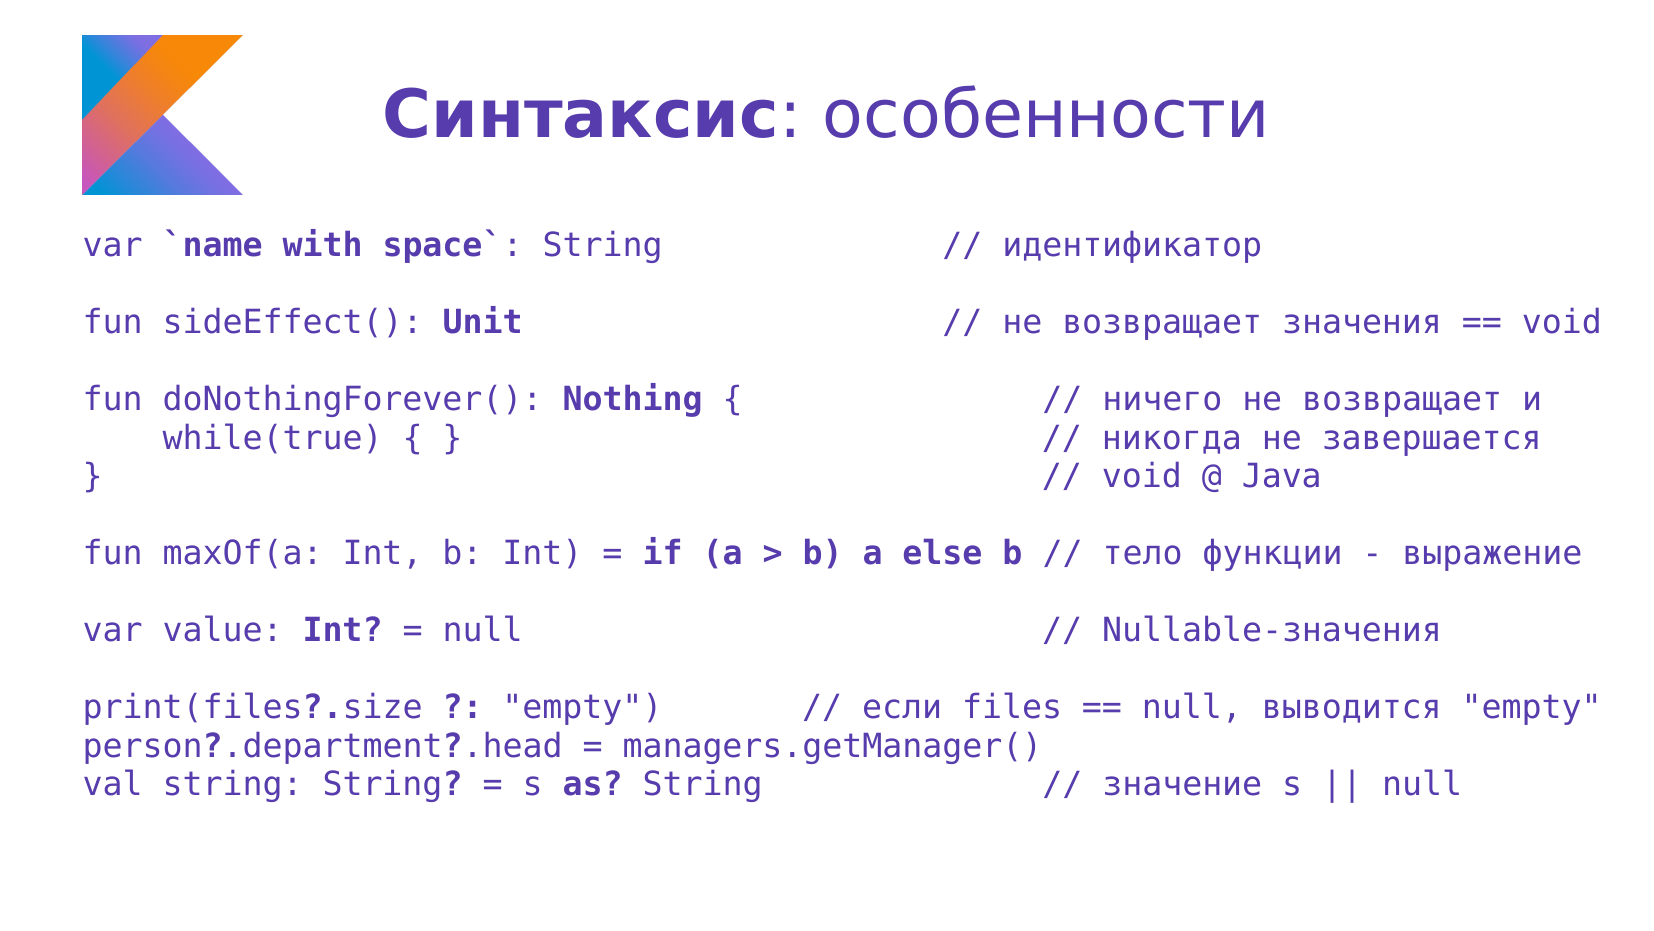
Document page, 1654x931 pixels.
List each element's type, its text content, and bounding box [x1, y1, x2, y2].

subtitle var `name with space`: String // идентификатор fun sideEffect(): Unit // не возвращает значения == void fun doNothingForever(): Nothing { // ничего не возвращает и while(true) { } // никогда не завершается } // void @ Java fun maxOf(a: Int, b: Int) = if (a > b) a else b // тело функции - выражение var value: Int? = null // Nullable-значения print(files?.size ?: "empty") // если files == null, выводится "empty" person?.department?.head = managers.getManager() val string: String? = s as? String // значение s || null [82, 206, 1607, 900]
title Синтаксис: особенности [243, 37, 1571, 193]
picture [82, 35, 243, 195]
